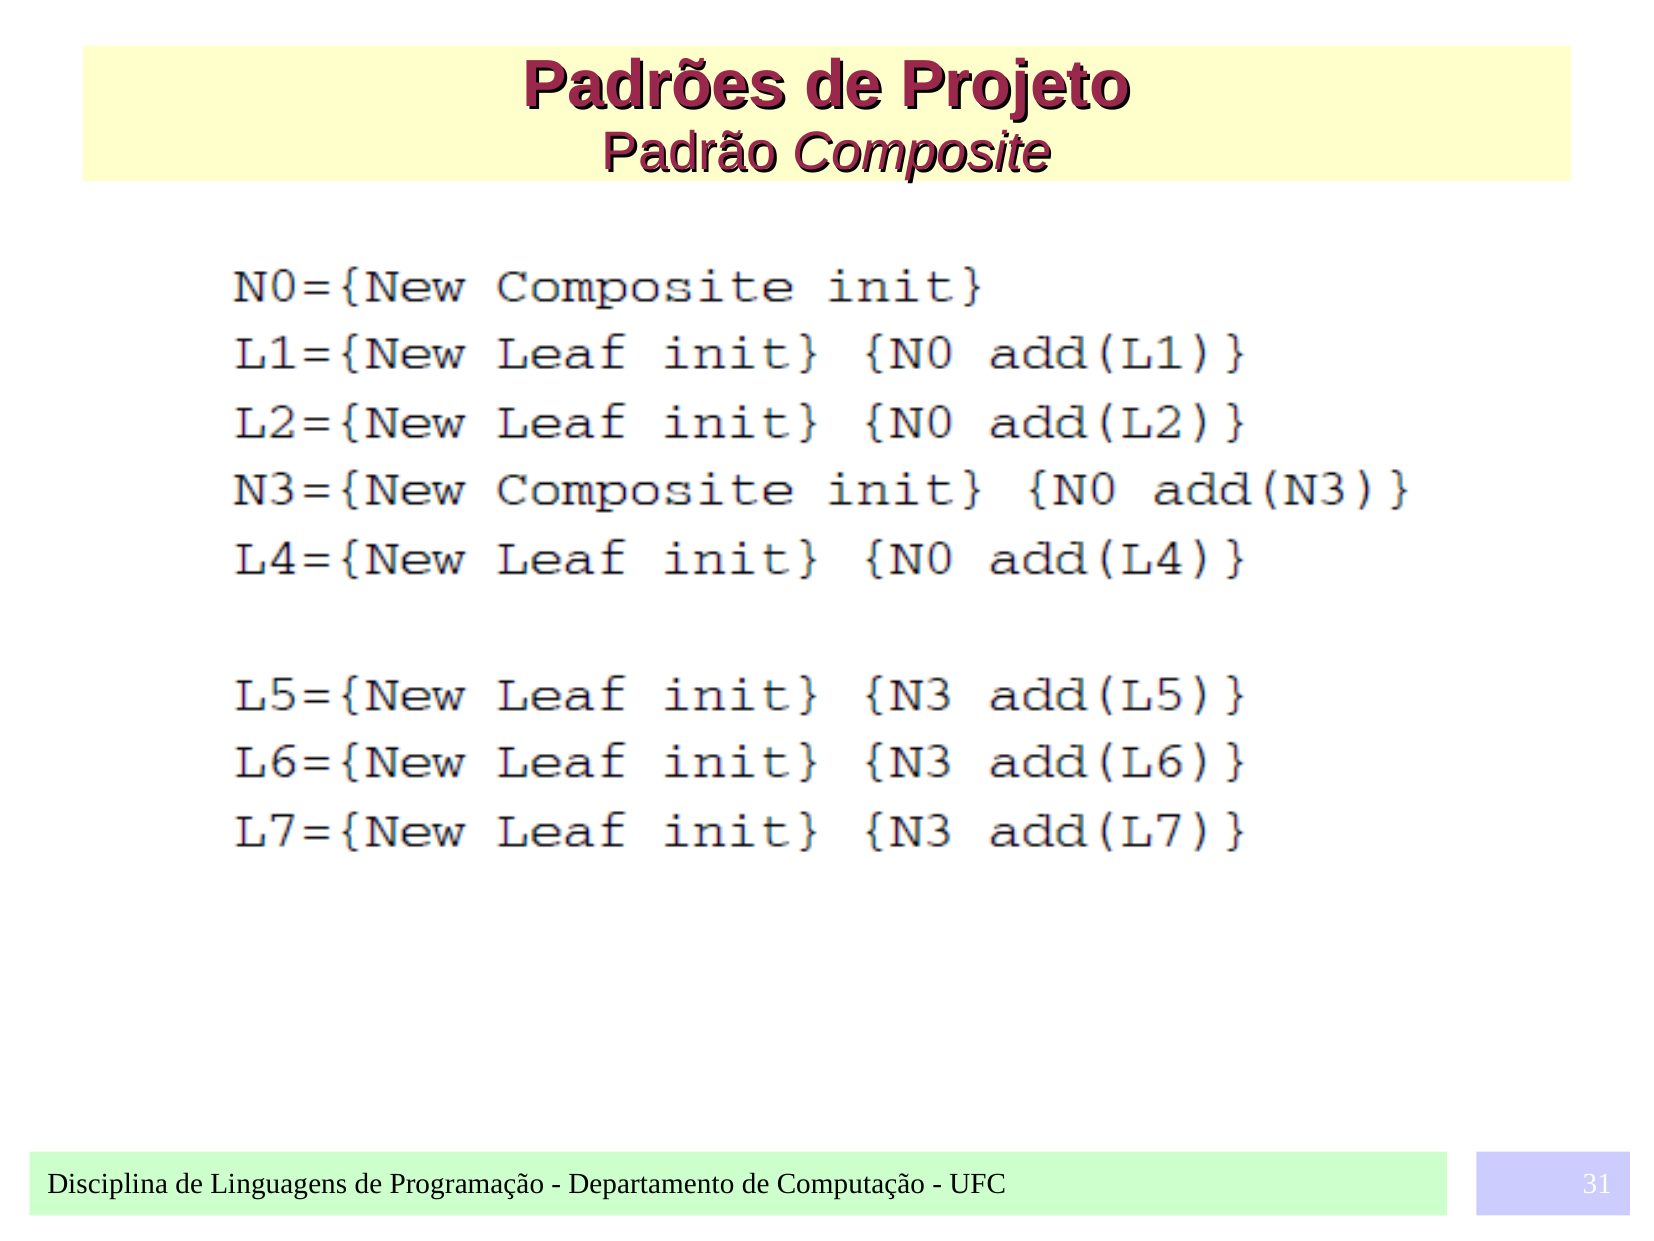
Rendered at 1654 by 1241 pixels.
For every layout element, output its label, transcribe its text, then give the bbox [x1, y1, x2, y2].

title Padrões de Projeto Padrão Composite [82, 45, 1571, 182]
picture [206, 265, 1418, 857]
